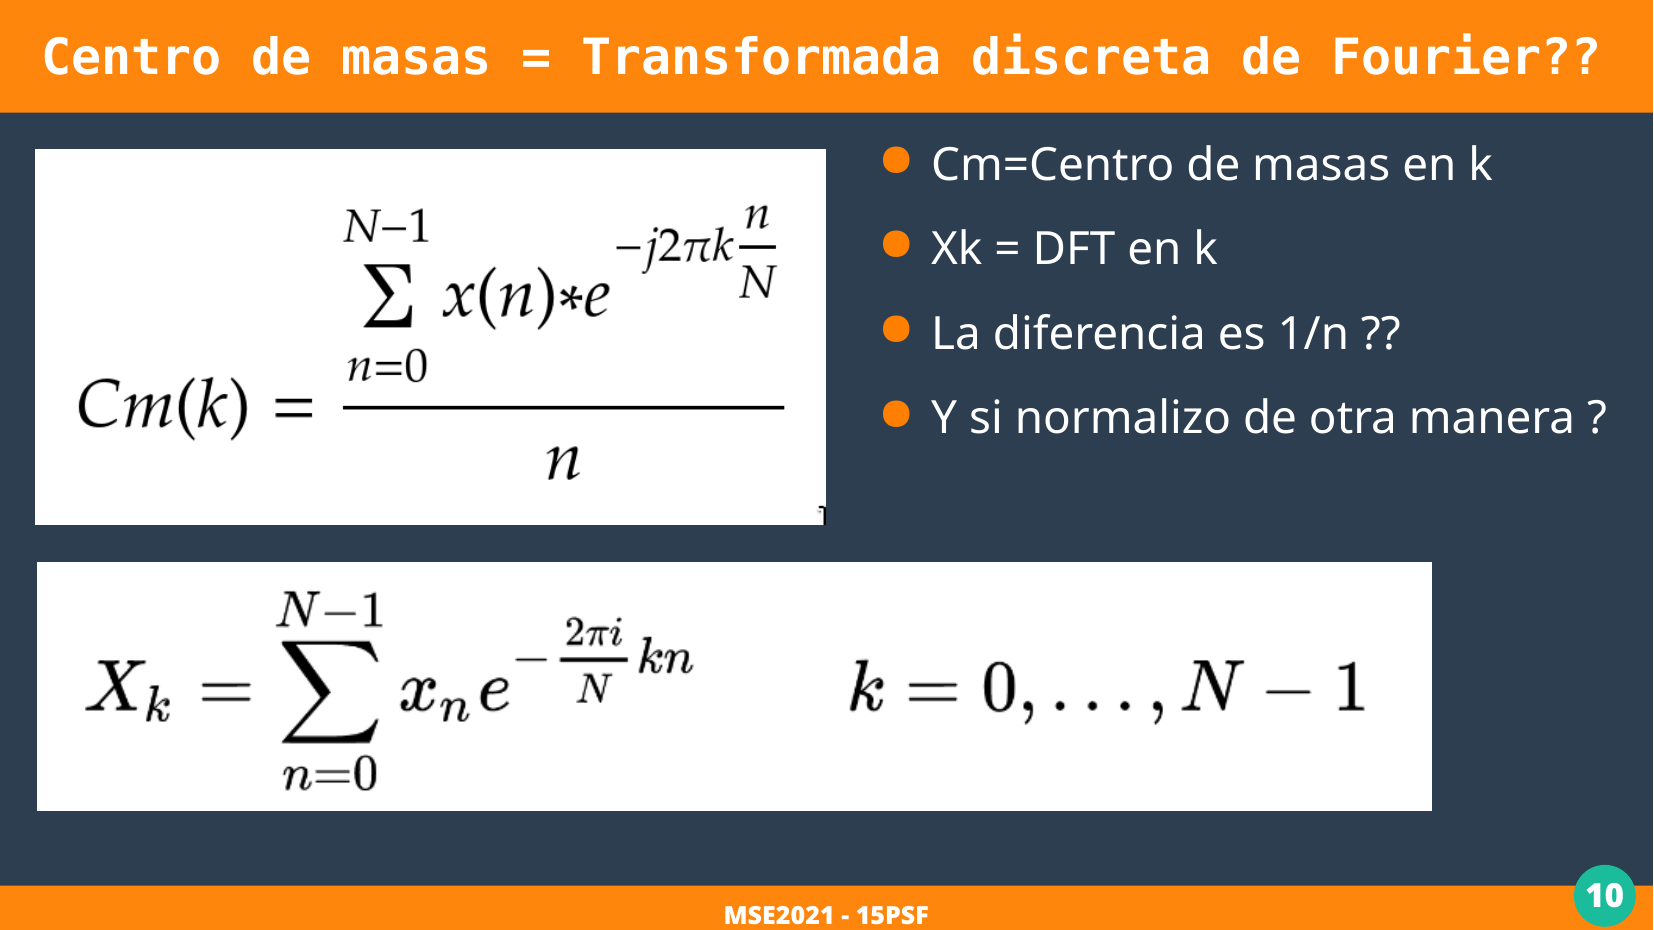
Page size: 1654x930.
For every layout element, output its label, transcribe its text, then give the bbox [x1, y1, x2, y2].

picture [35, 149, 826, 526]
list Cm=Centro de masas en k Xk = DFT en k La diferencia es 1/n ?? Y si normalizo de otra manera ? [860, 131, 1613, 488]
picture [37, 562, 1432, 811]
title Centro de masas = Transformada discreta de Fourier?? [41, 27, 1653, 125]
